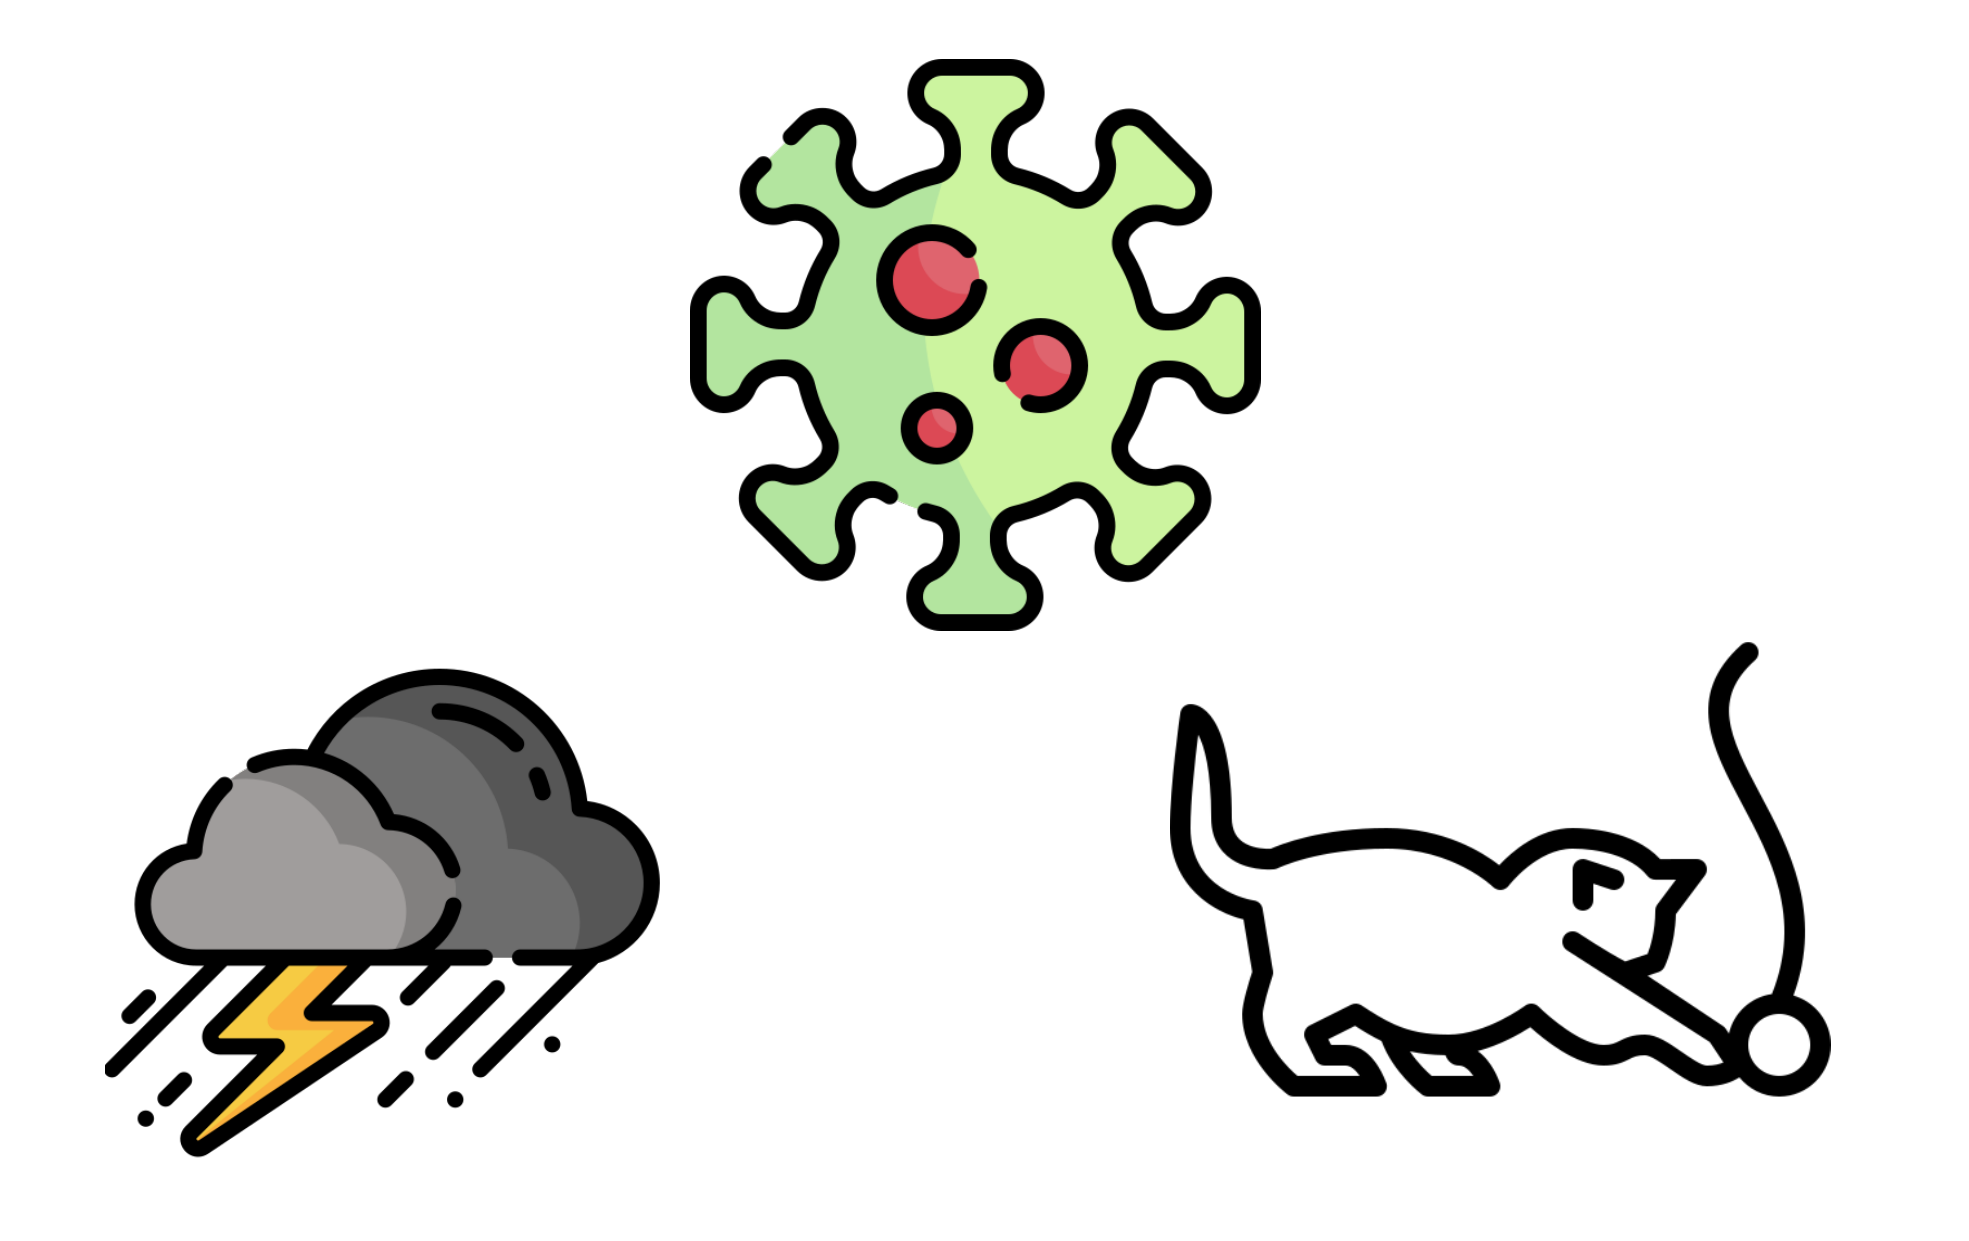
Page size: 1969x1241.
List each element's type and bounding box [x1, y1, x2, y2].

picture [105, 634, 661, 1190]
picture [690, 59, 1831, 1201]
